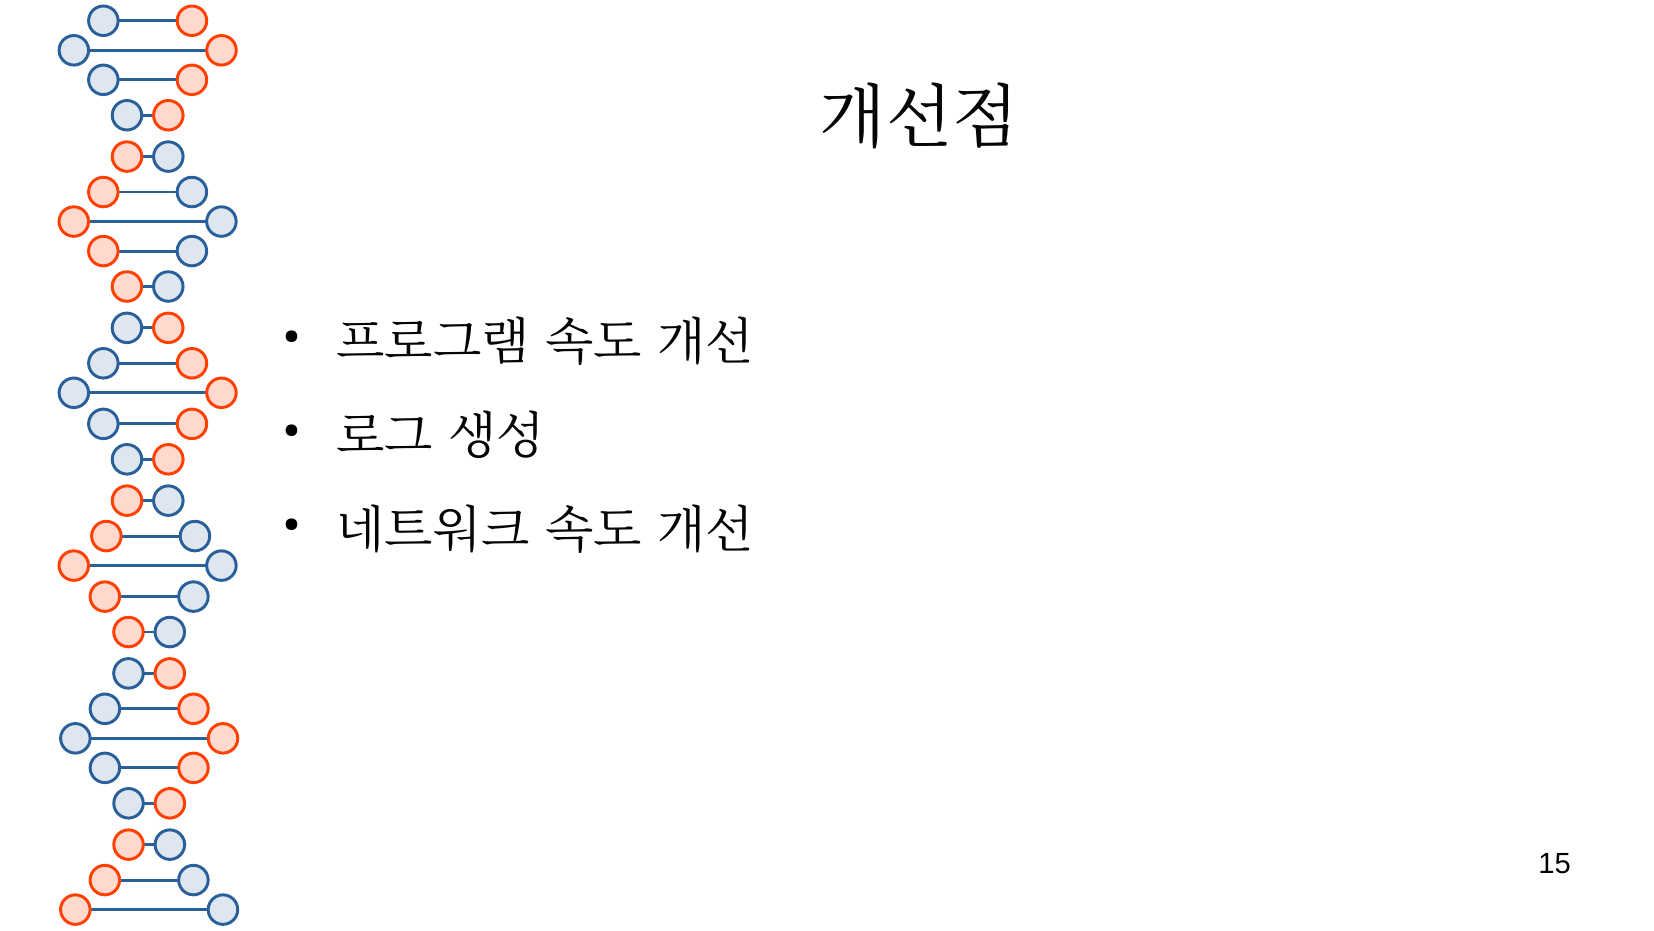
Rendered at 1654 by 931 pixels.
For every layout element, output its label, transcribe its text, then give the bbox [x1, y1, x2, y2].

list 프로그램 속도 개선 로그 생성 네트워크 속도 개선 [265, 224, 1595, 764]
title 개선점 [265, 35, 1595, 189]
